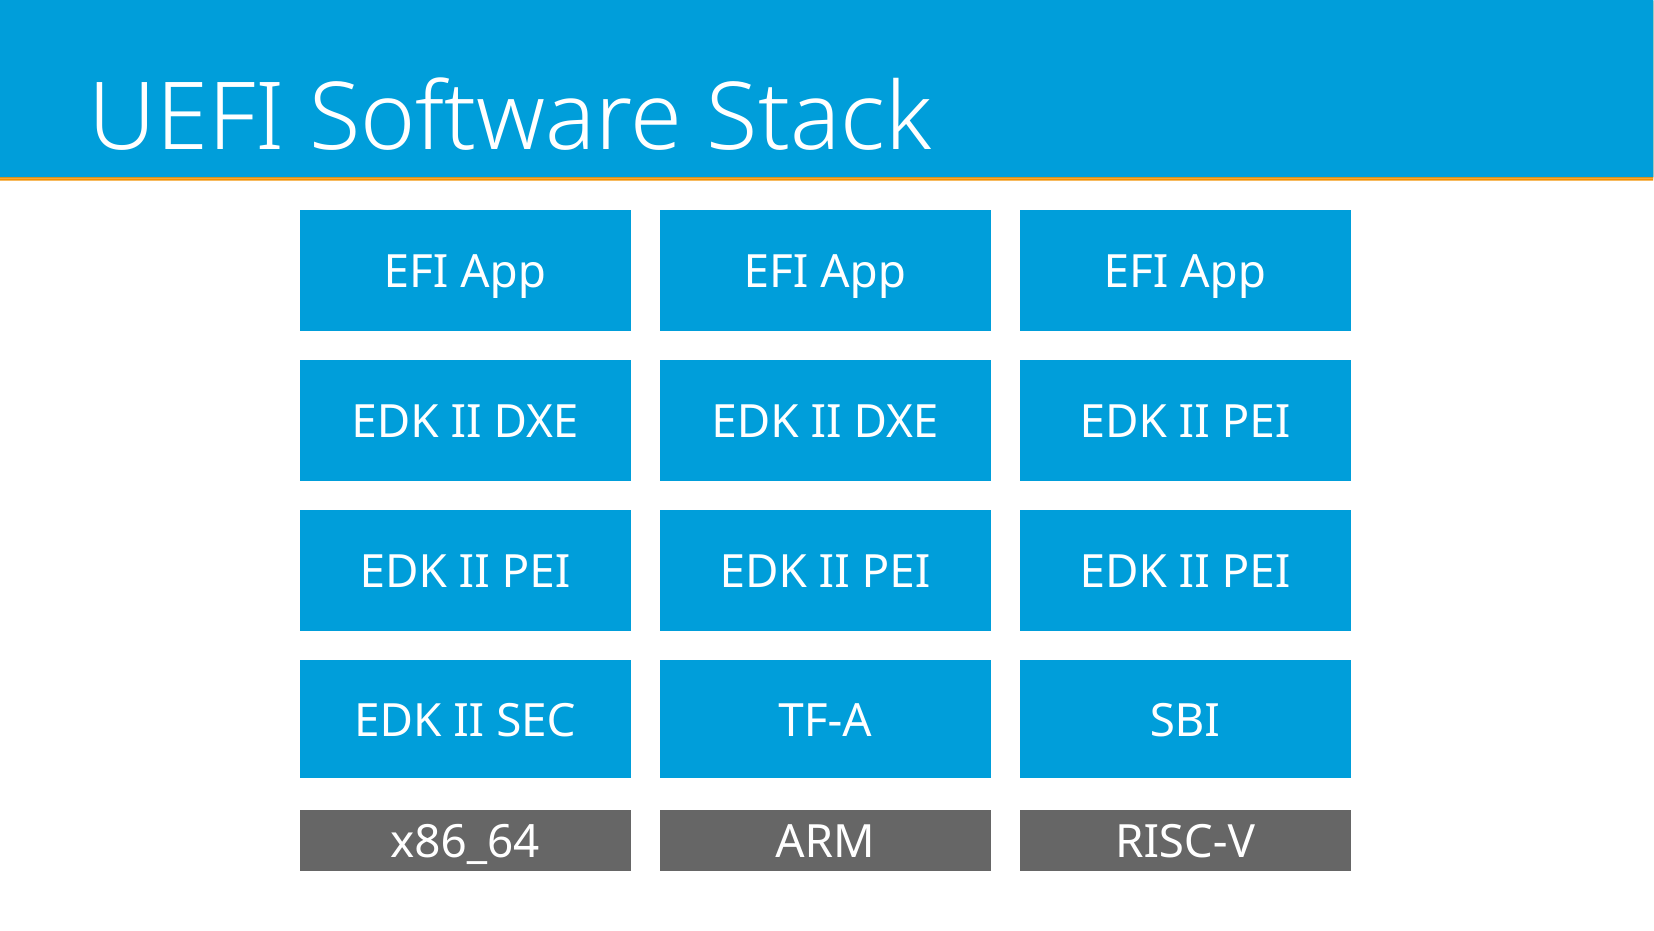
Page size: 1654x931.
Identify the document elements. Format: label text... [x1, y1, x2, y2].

text_box EDK II DXE [660, 360, 991, 481]
text_box EDK II PEI [1020, 510, 1351, 631]
text_box EDK II DXE [300, 360, 631, 481]
text_box EDK II PEI [300, 510, 631, 631]
text_box EFI App [1020, 210, 1351, 331]
text_box TF-A [660, 660, 991, 778]
text_box EFI App [660, 210, 991, 331]
text_box x86_64 [300, 810, 631, 871]
text_box RISC-V [1020, 810, 1351, 871]
text_box EFI App [300, 210, 631, 331]
text_box ARM [660, 810, 991, 871]
title UEFI Software Stack [88, 14, 1565, 178]
text_box EDK II PEI [1020, 360, 1351, 481]
text_box EDK II SEC [300, 660, 631, 778]
text_box EDK II PEI [660, 510, 991, 631]
text_box SBI [1020, 660, 1351, 778]
